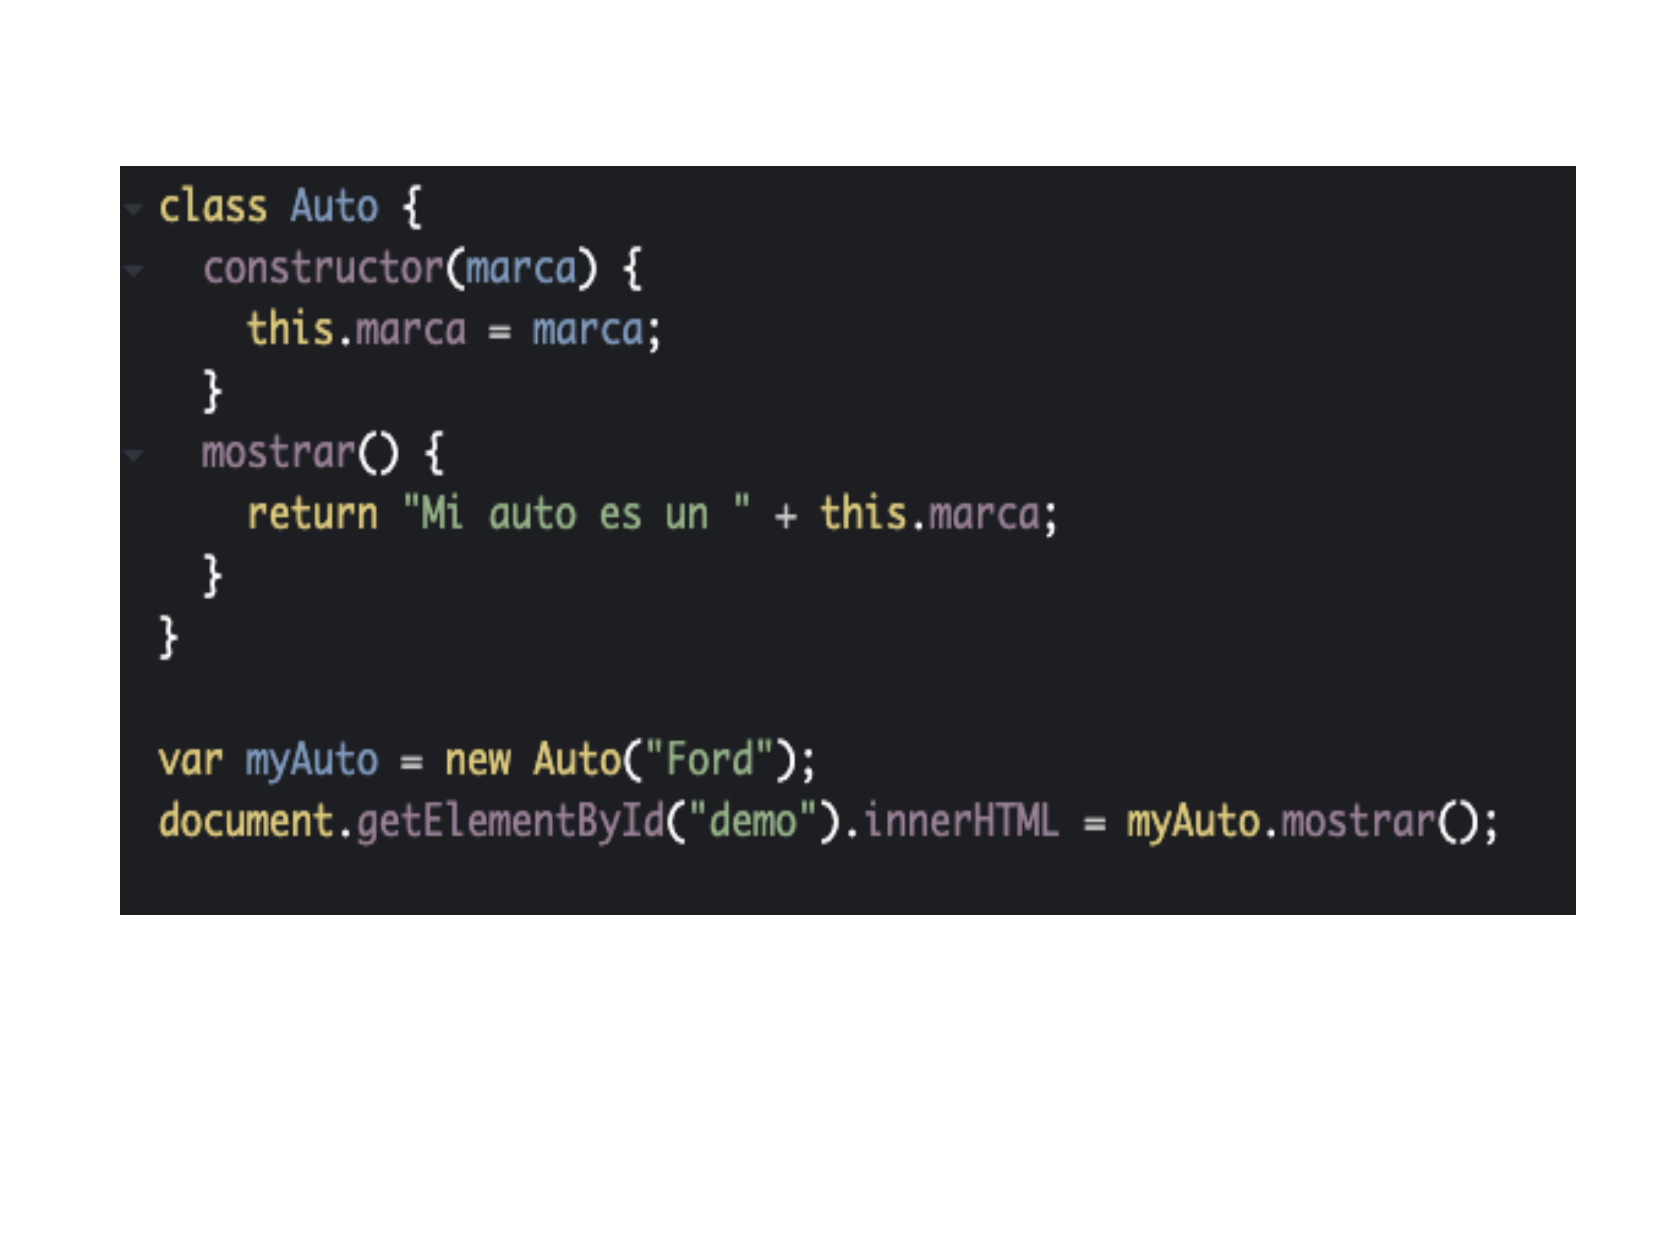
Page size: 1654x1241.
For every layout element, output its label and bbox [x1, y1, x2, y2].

picture [120, 166, 1576, 916]
